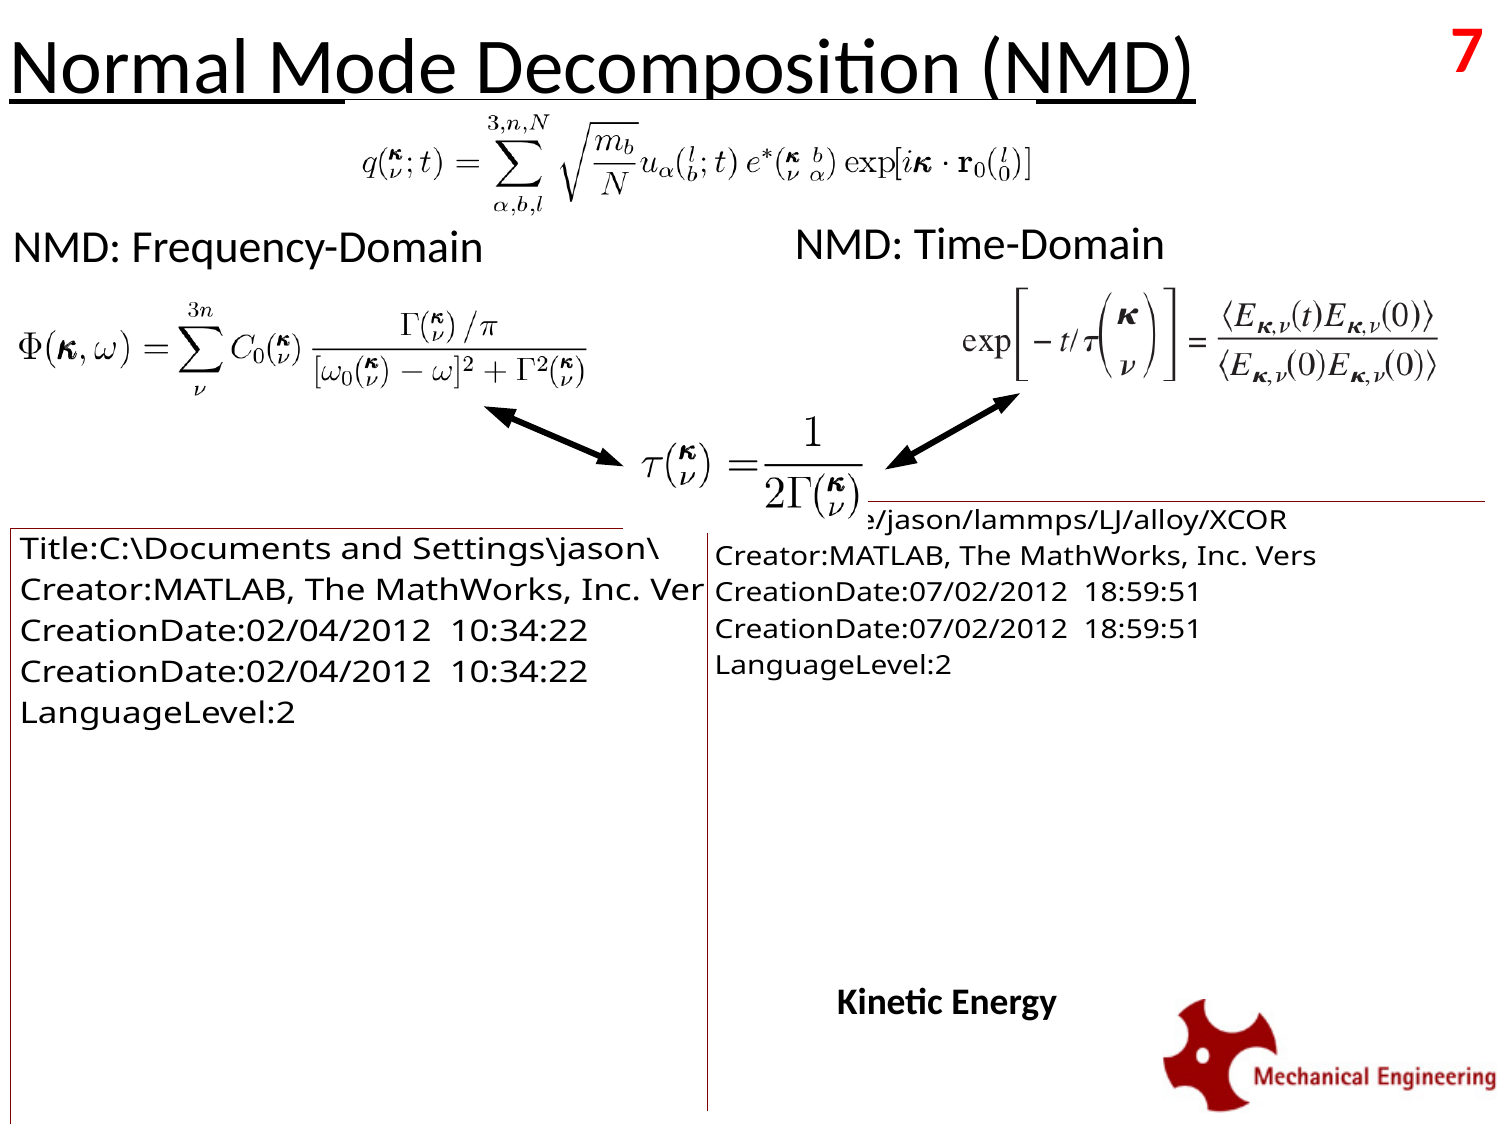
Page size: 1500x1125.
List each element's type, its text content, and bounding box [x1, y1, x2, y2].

picture [345, 100, 1036, 221]
picture [8, 397, 1497, 1124]
text_box 7 [1436, 0, 1500, 93]
text_box NMD: Frequency-Domain [0, 220, 597, 289]
title Normal Mode Decomposition (NMD) [0, 0, 1375, 156]
text_box NMD: Time-Domain [780, 218, 1255, 287]
picture [945, 274, 1441, 394]
text_box Kinetic Energy [822, 979, 1297, 1038]
picture [6, 295, 589, 407]
